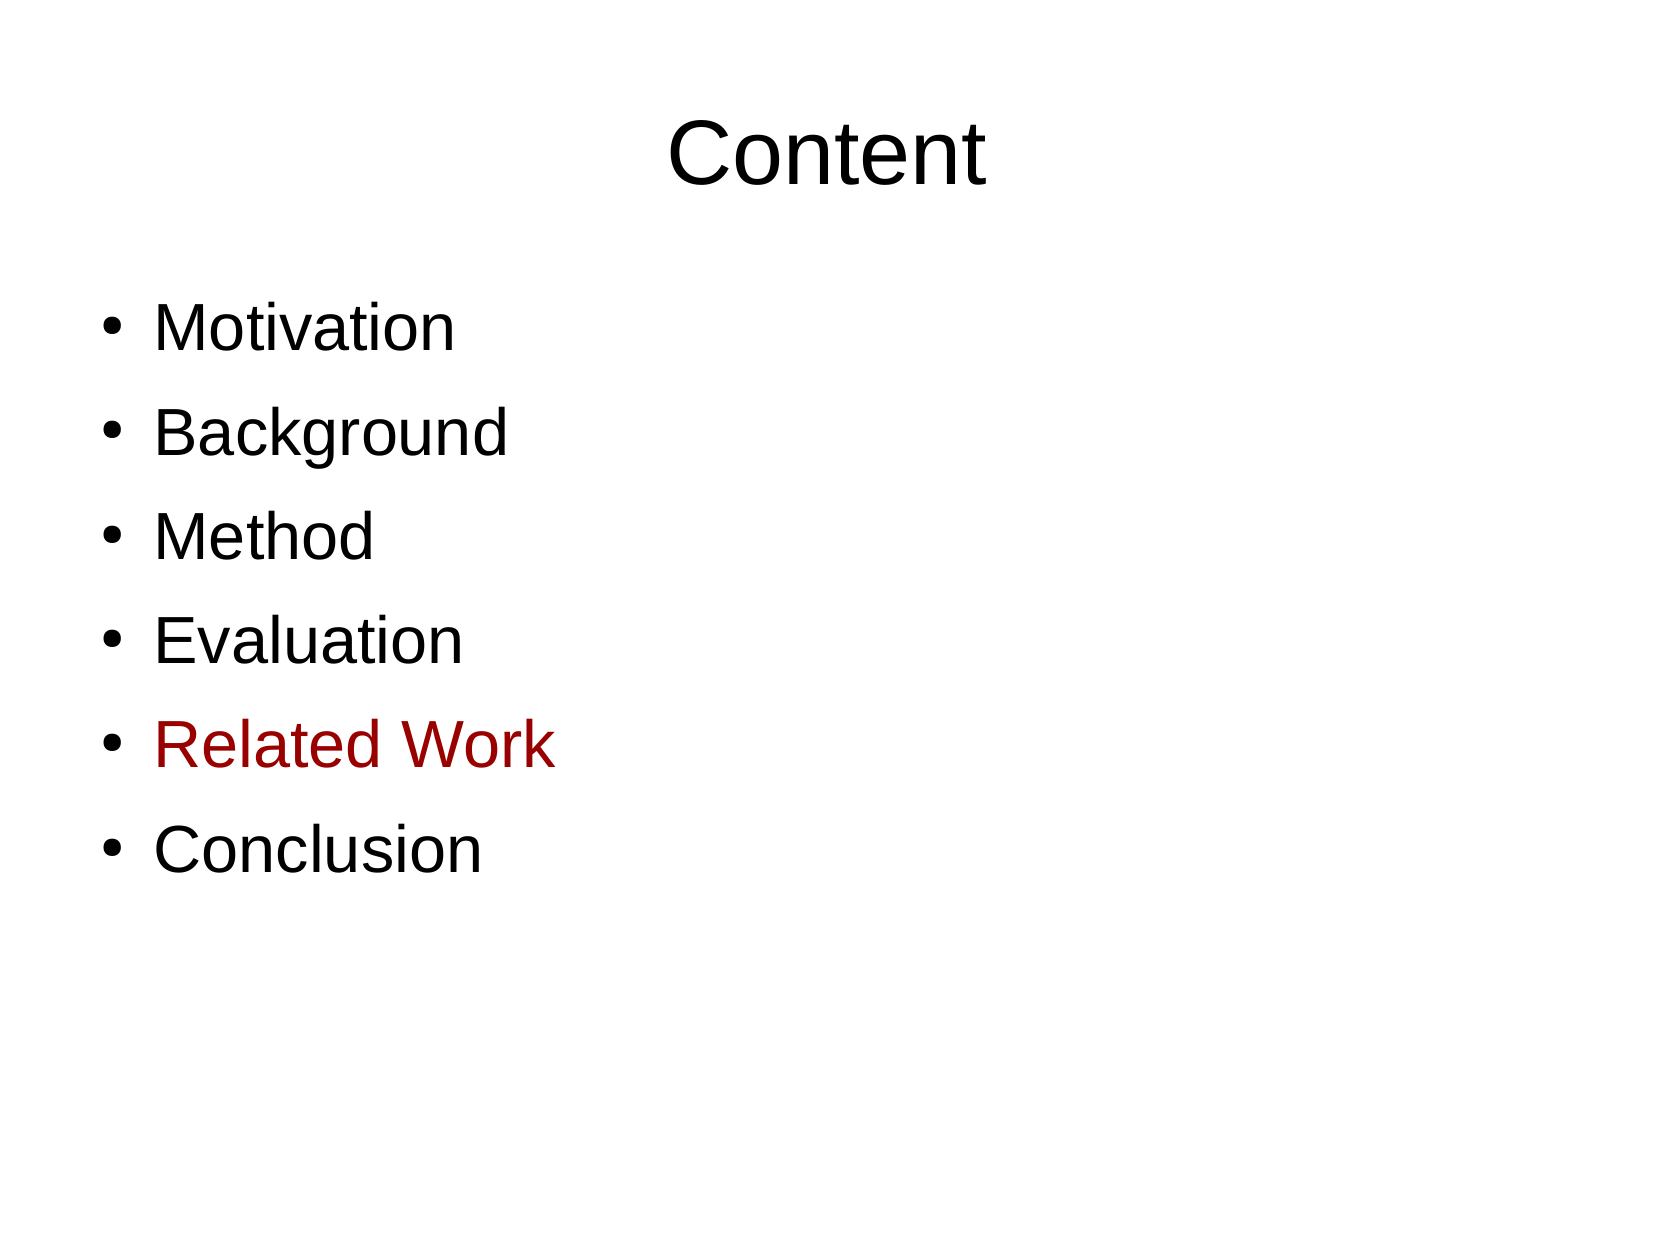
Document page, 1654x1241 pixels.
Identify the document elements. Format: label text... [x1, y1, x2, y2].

title Content [82, 49, 1571, 257]
list Motivation Background Method Evaluation Related Work Conclusion [82, 290, 1571, 1010]
